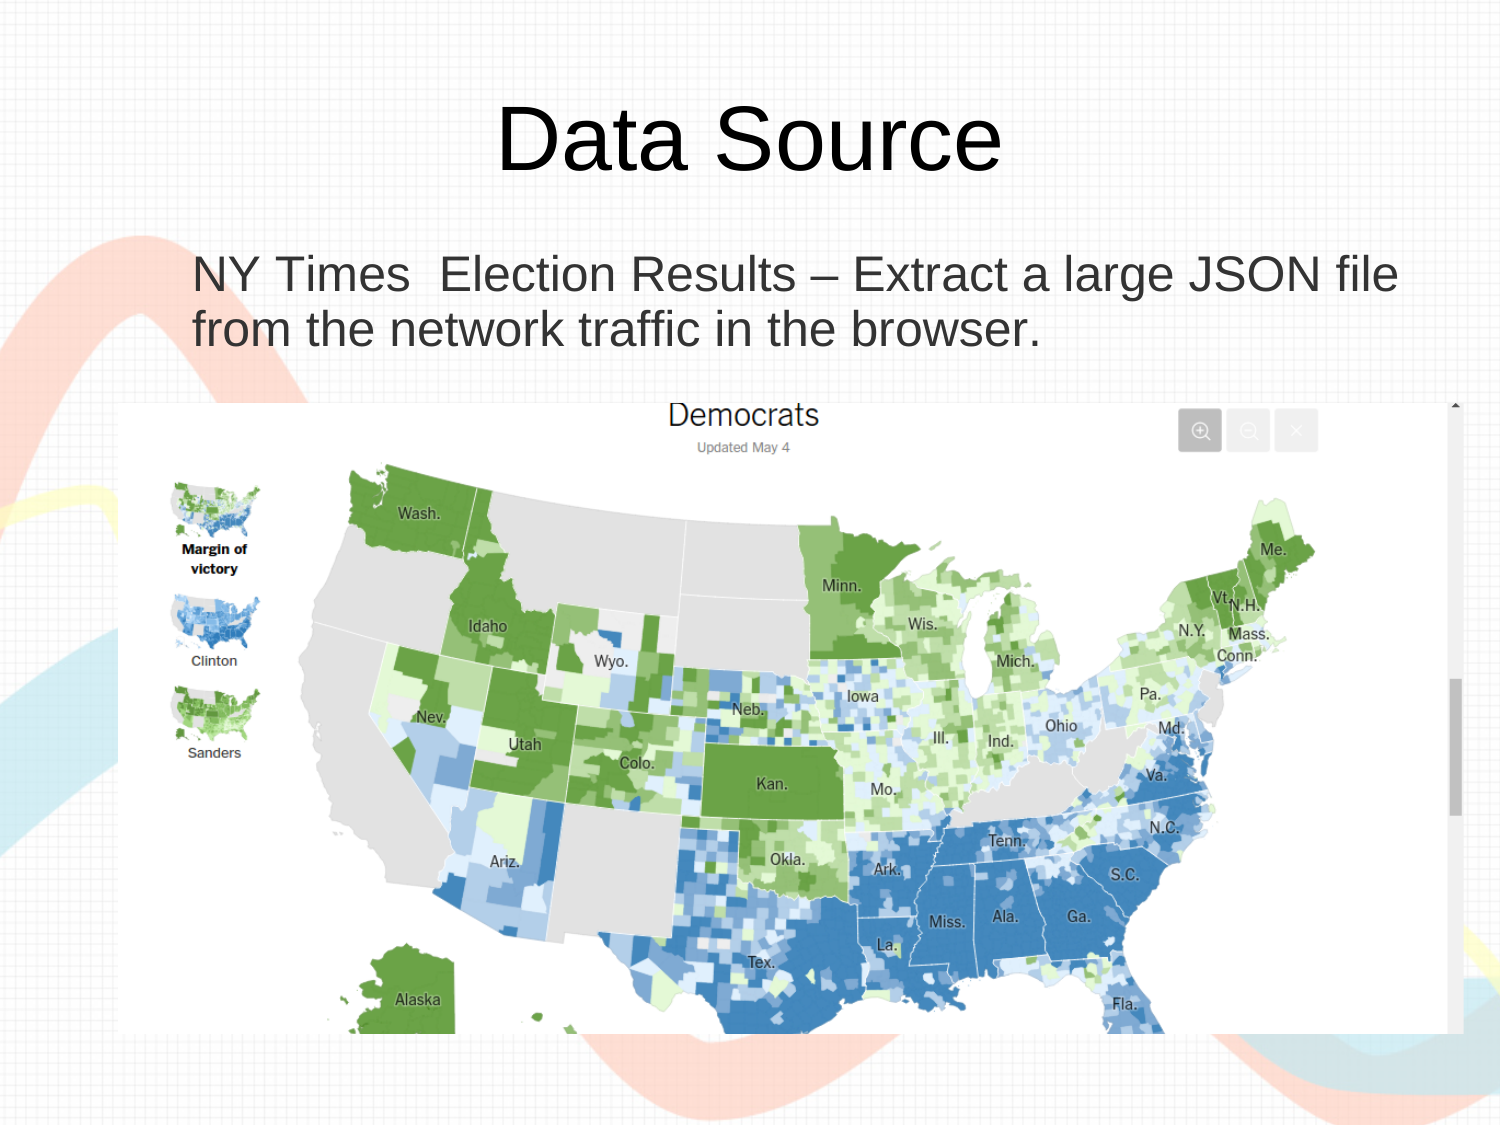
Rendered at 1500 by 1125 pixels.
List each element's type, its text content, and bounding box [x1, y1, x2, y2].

picture [118, 403, 1464, 1034]
text_box NY Times Election Results – Extract a large JSON file from the network traffic in the browser. [177, 238, 1447, 366]
title Data Source [75, 45, 1426, 233]
